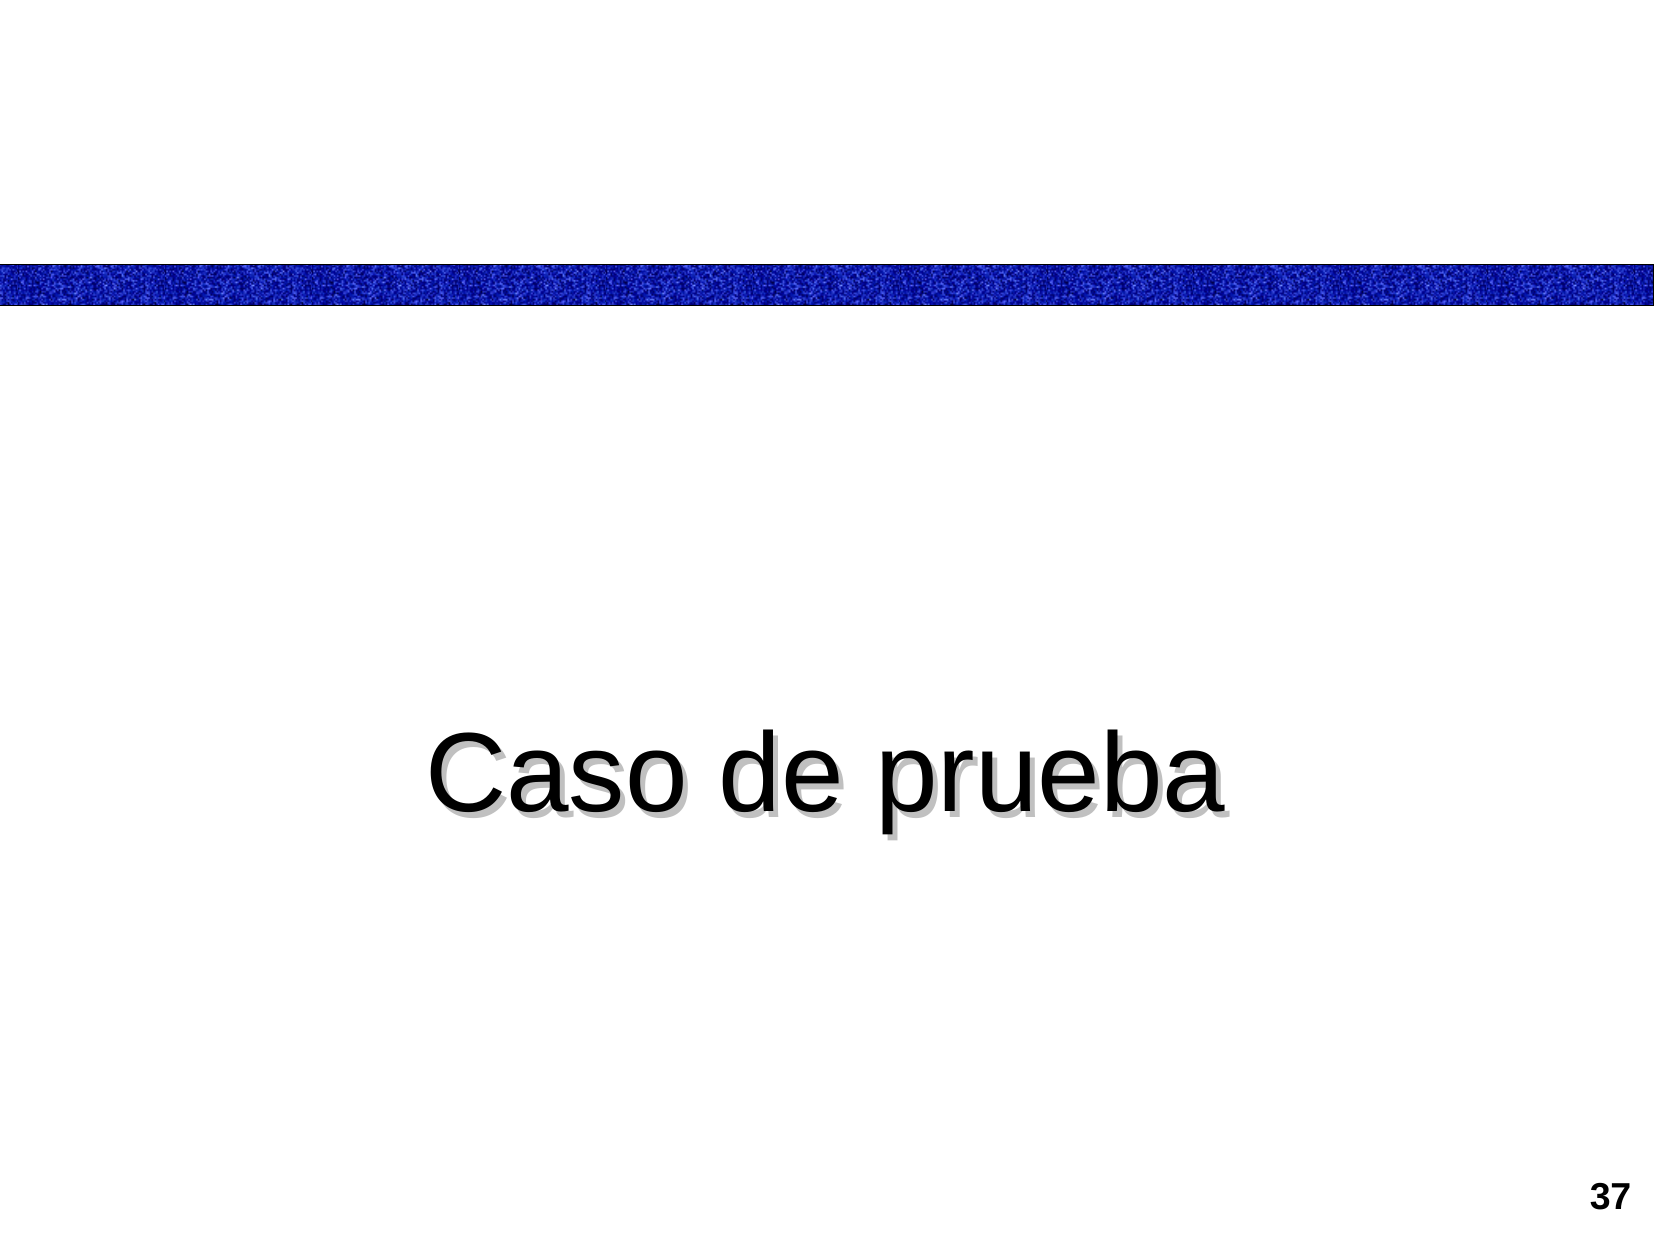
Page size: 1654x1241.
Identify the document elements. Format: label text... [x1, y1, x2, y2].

subtitle Caso de prueba [101, 370, 1549, 1175]
picture [0, 265, 1653, 305]
text_box <número> [1575, 1168, 1654, 1240]
